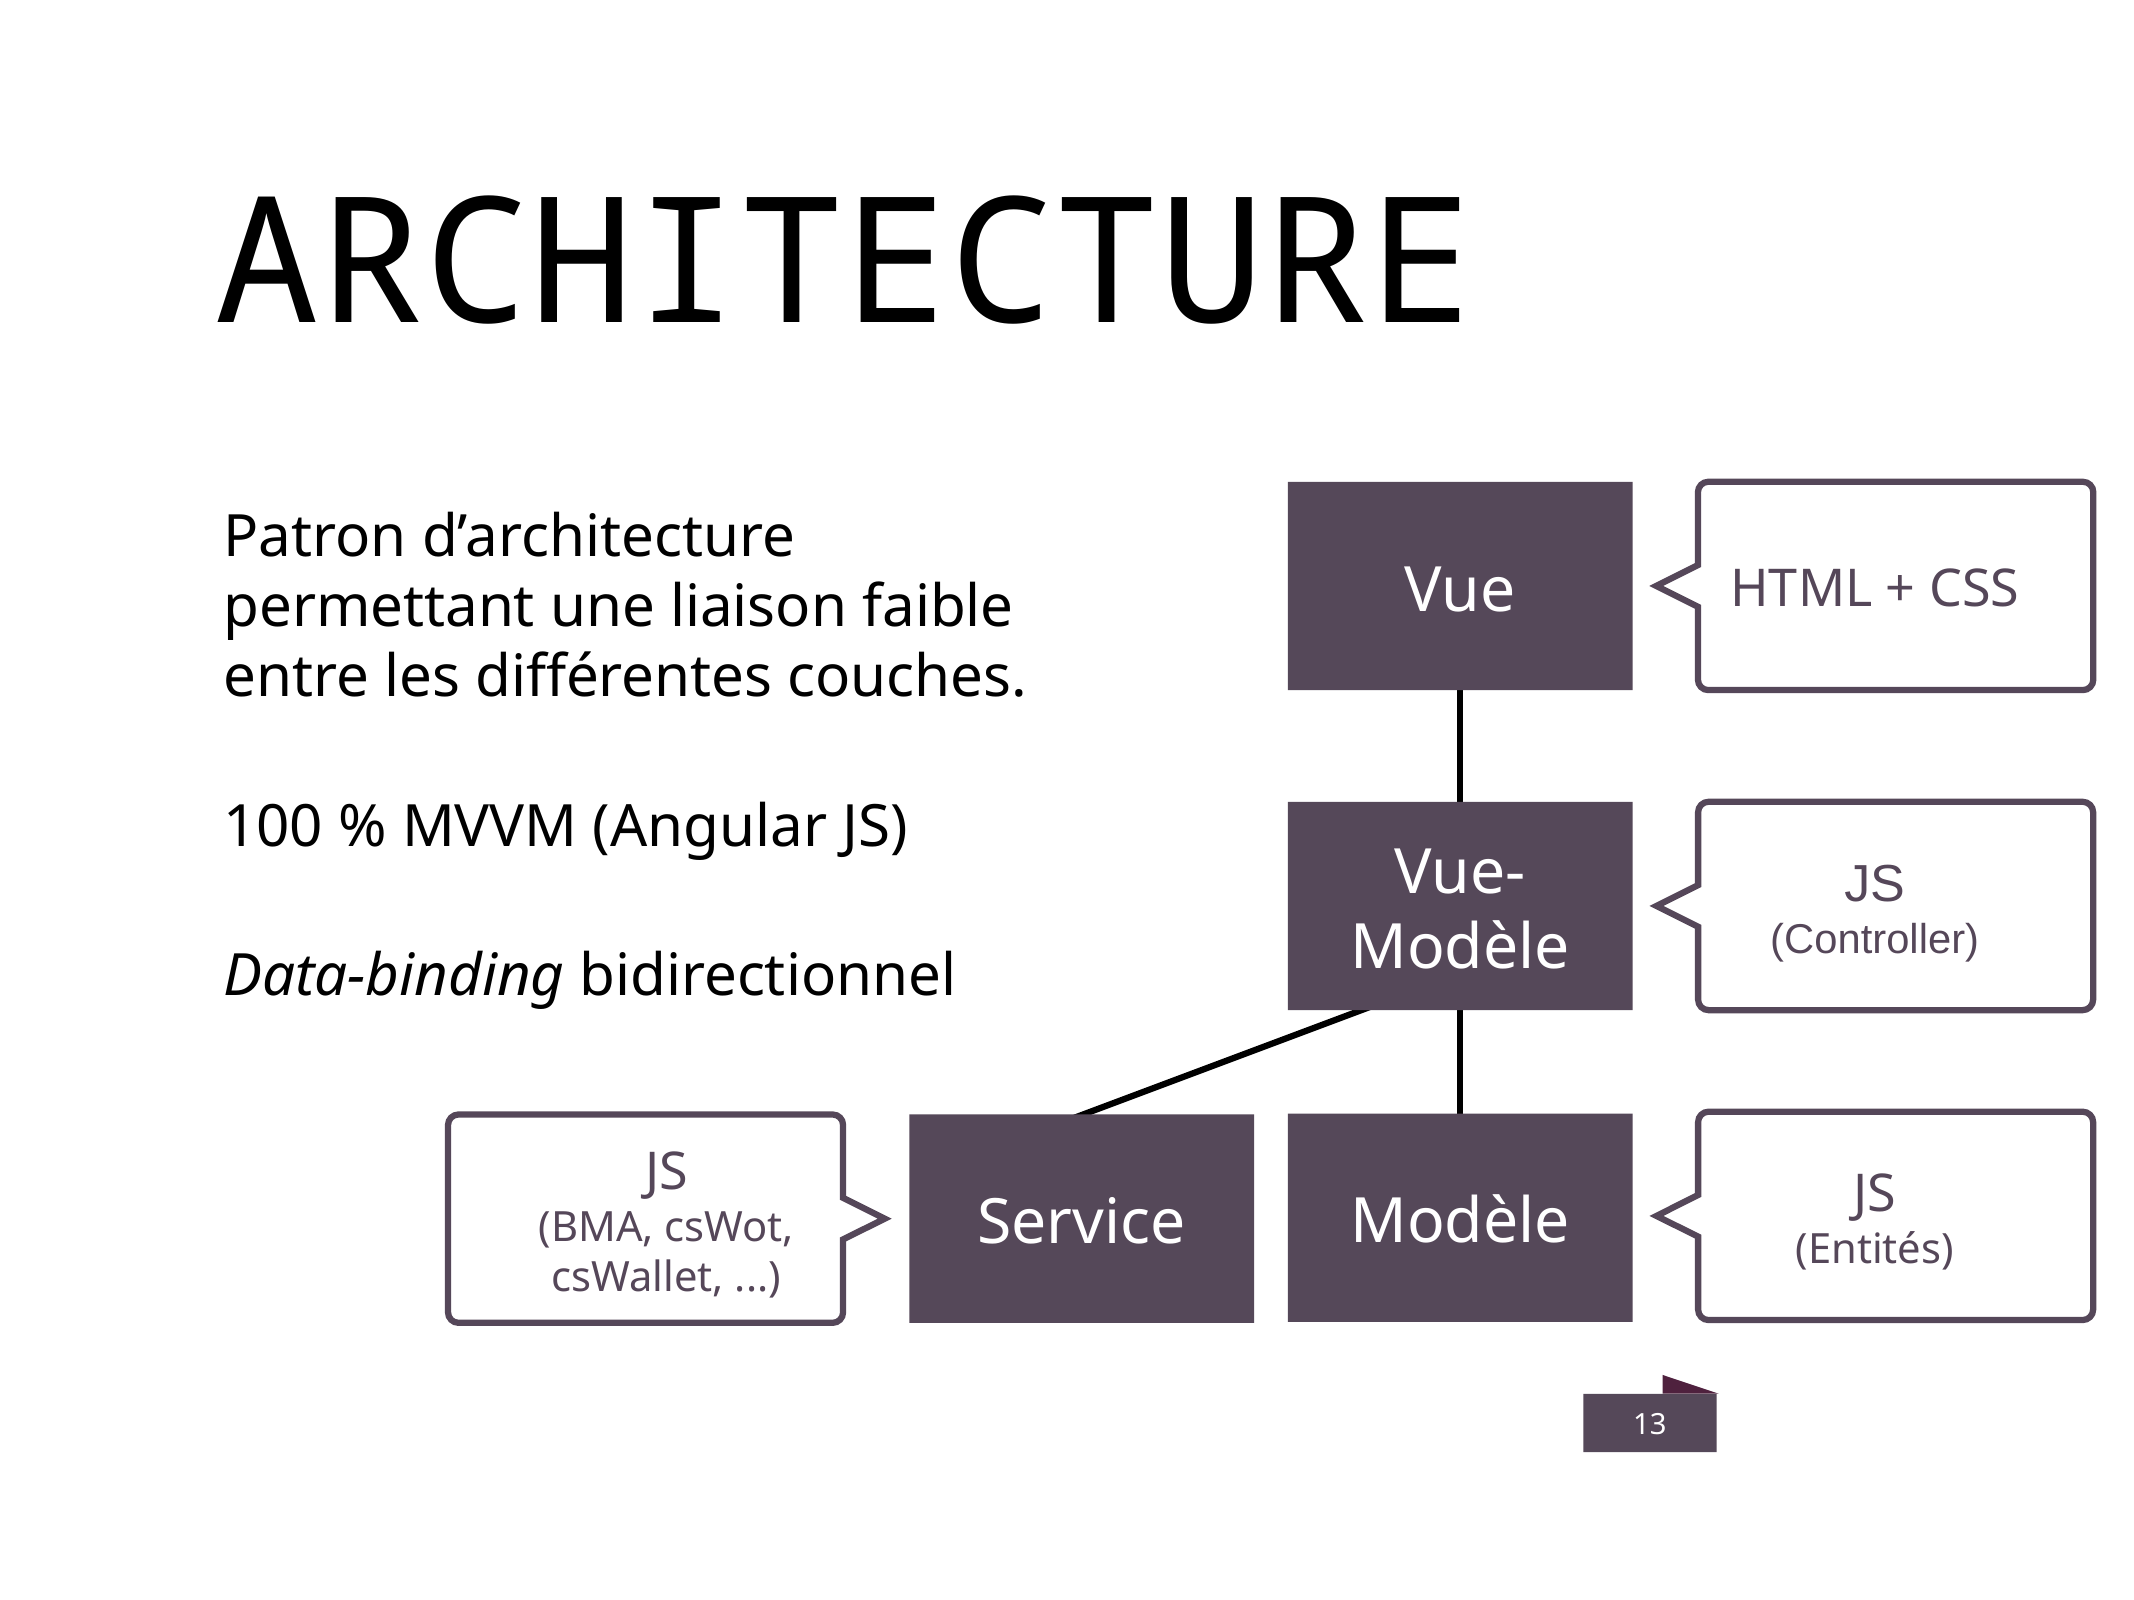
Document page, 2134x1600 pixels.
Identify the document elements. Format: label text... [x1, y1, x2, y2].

text_box Vue [1287, 481, 1633, 691]
list Patron d’architecture permettant une liaison faible entre les différentes couches. 100 % MVVM (Angular JS) Data-binding bidirectionnel [215, 490, 1118, 1314]
text_box HTML + CSS [1656, 481, 2094, 691]
list 13 [1583, 1393, 1717, 1453]
text_box JS (Controller) [1656, 801, 2094, 1011]
text_box JS (BMA, csWot, csWallet, ...) [448, 1114, 885, 1323]
text_box JS (Entités) [1656, 1111, 2094, 1321]
text_box Vue-Modèle [1287, 801, 1633, 1011]
text_box Service [909, 1114, 1255, 1323]
title ARCHITECTURE [206, 141, 1923, 363]
text_box Modèle [1287, 1113, 1633, 1322]
